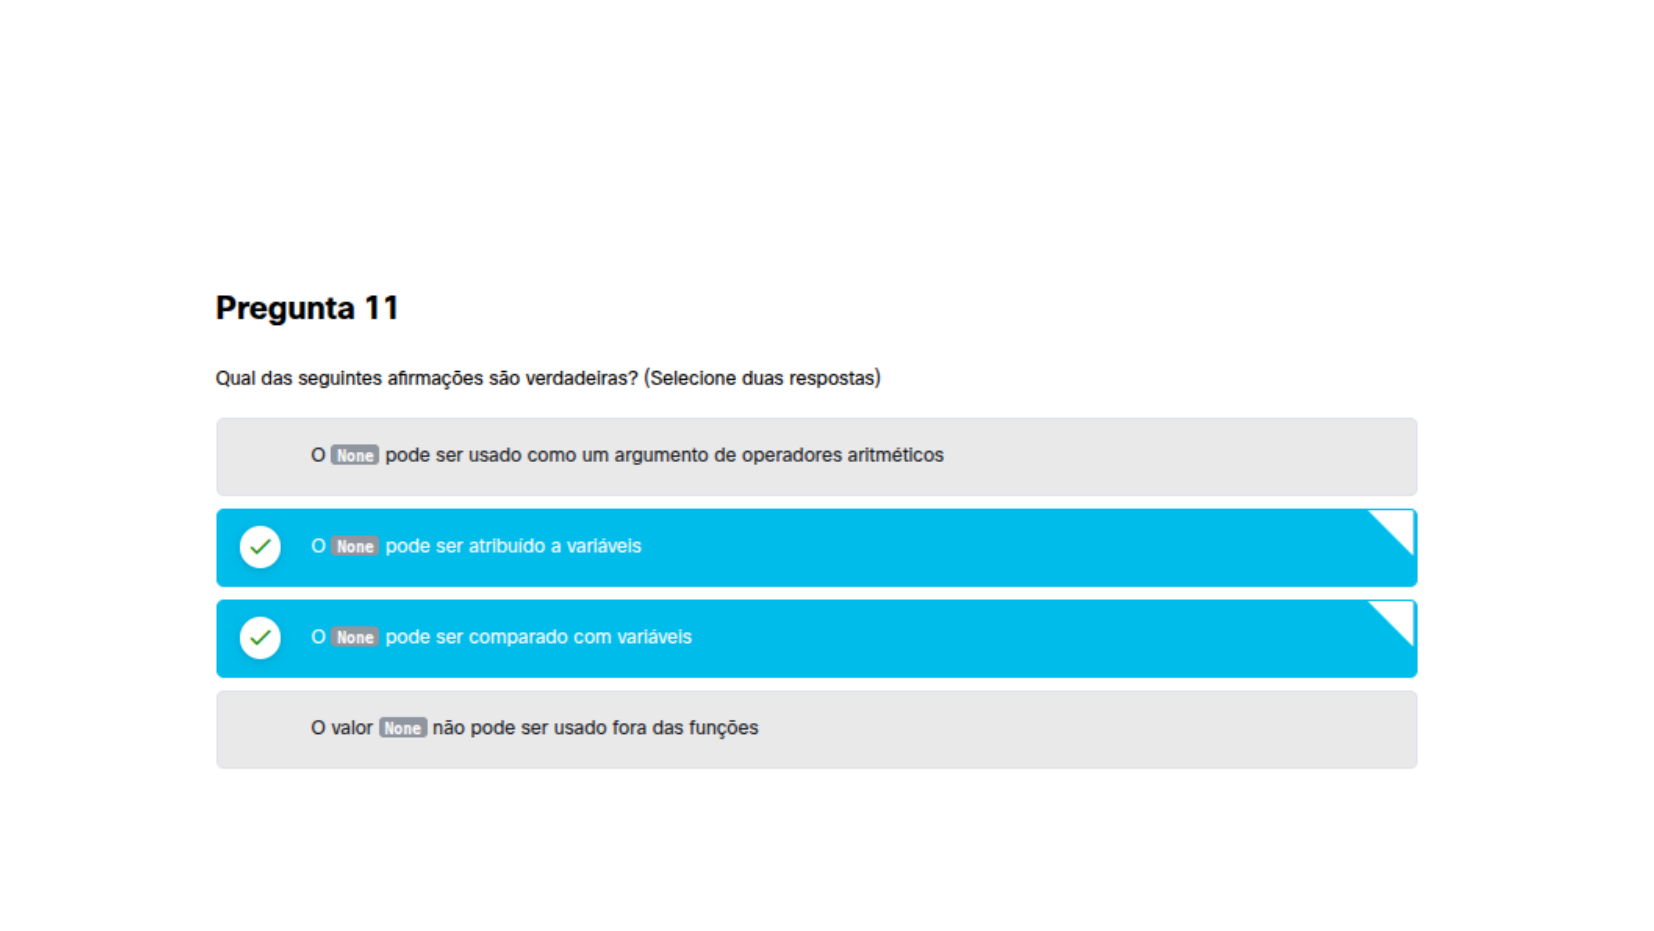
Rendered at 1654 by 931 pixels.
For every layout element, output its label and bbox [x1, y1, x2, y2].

picture [198, 277, 1457, 791]
